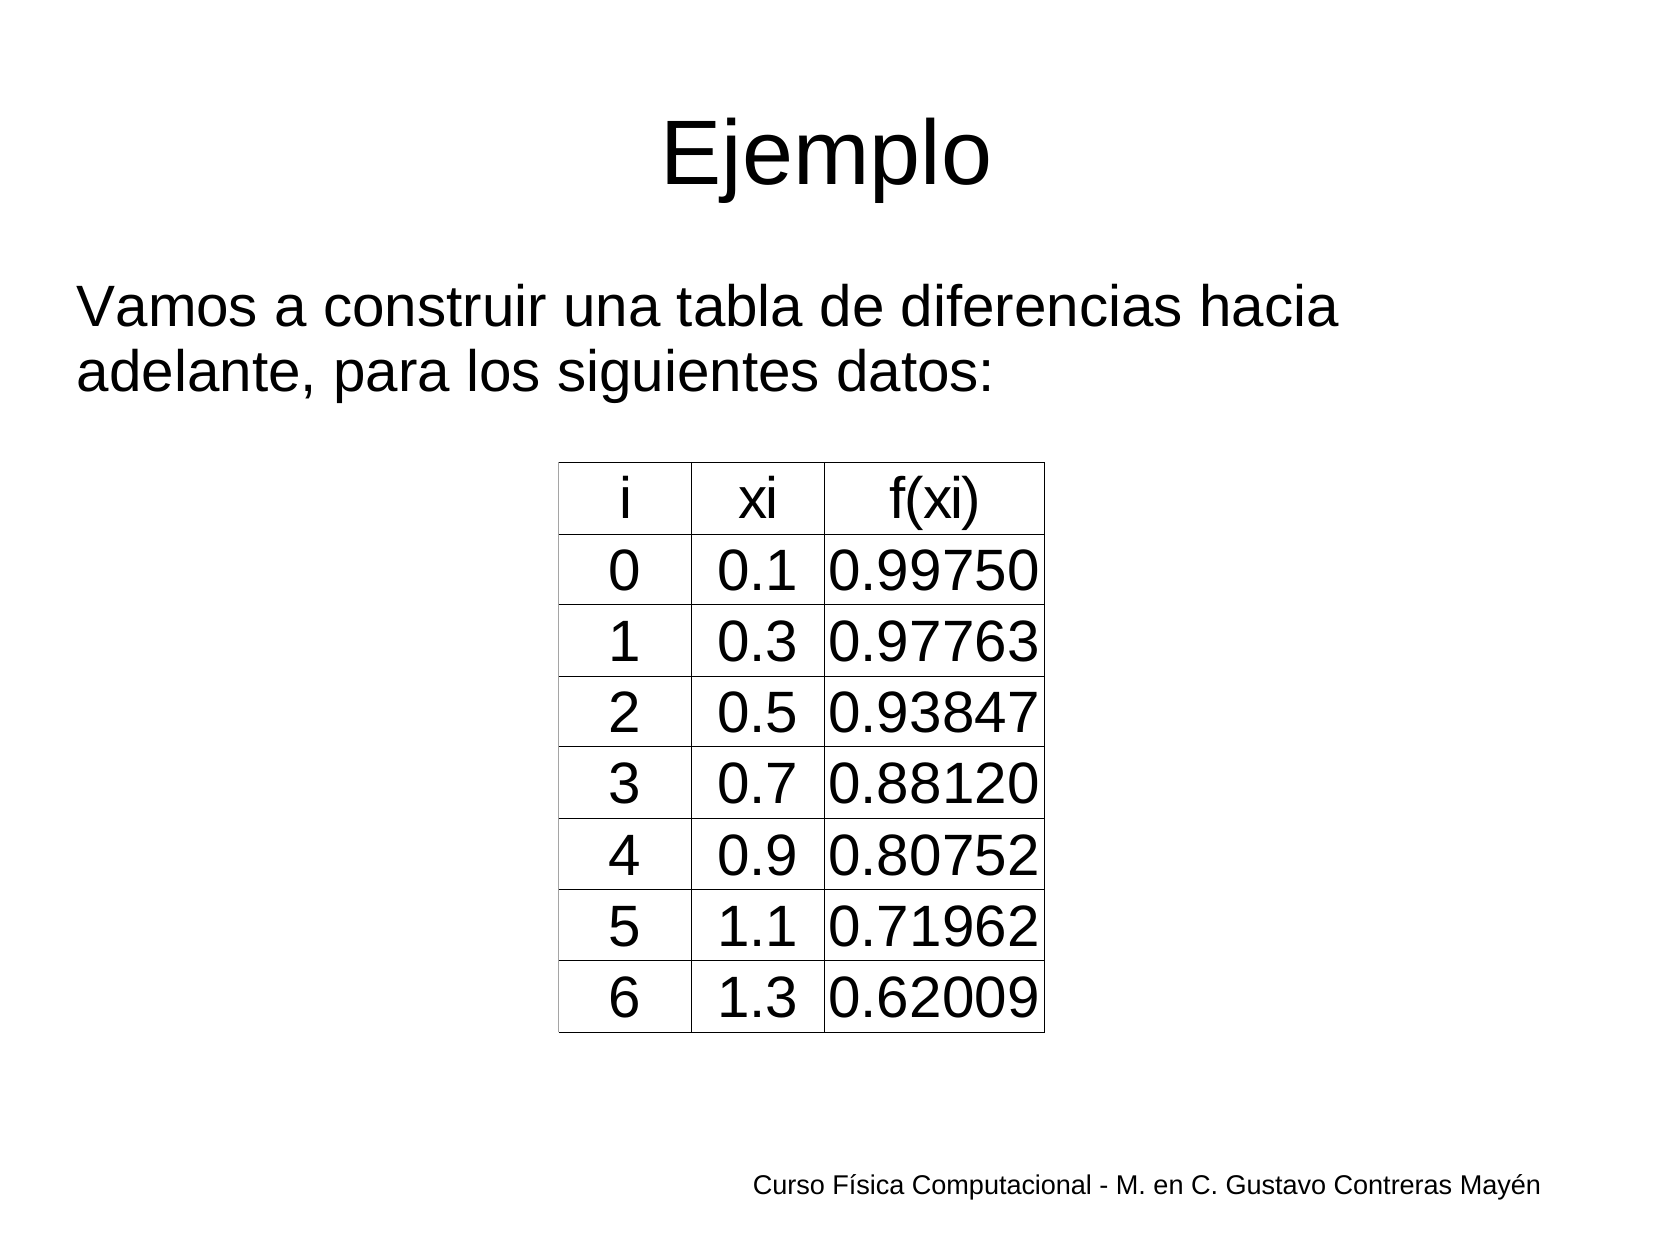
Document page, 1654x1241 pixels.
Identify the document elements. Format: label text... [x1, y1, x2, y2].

subtitle Vamos a construir una tabla de diferencias hacia adelante, para los siguientes datos: [76, 236, 1565, 441]
title Ejemplo [82, 49, 1571, 257]
chart [558, 462, 1048, 1035]
